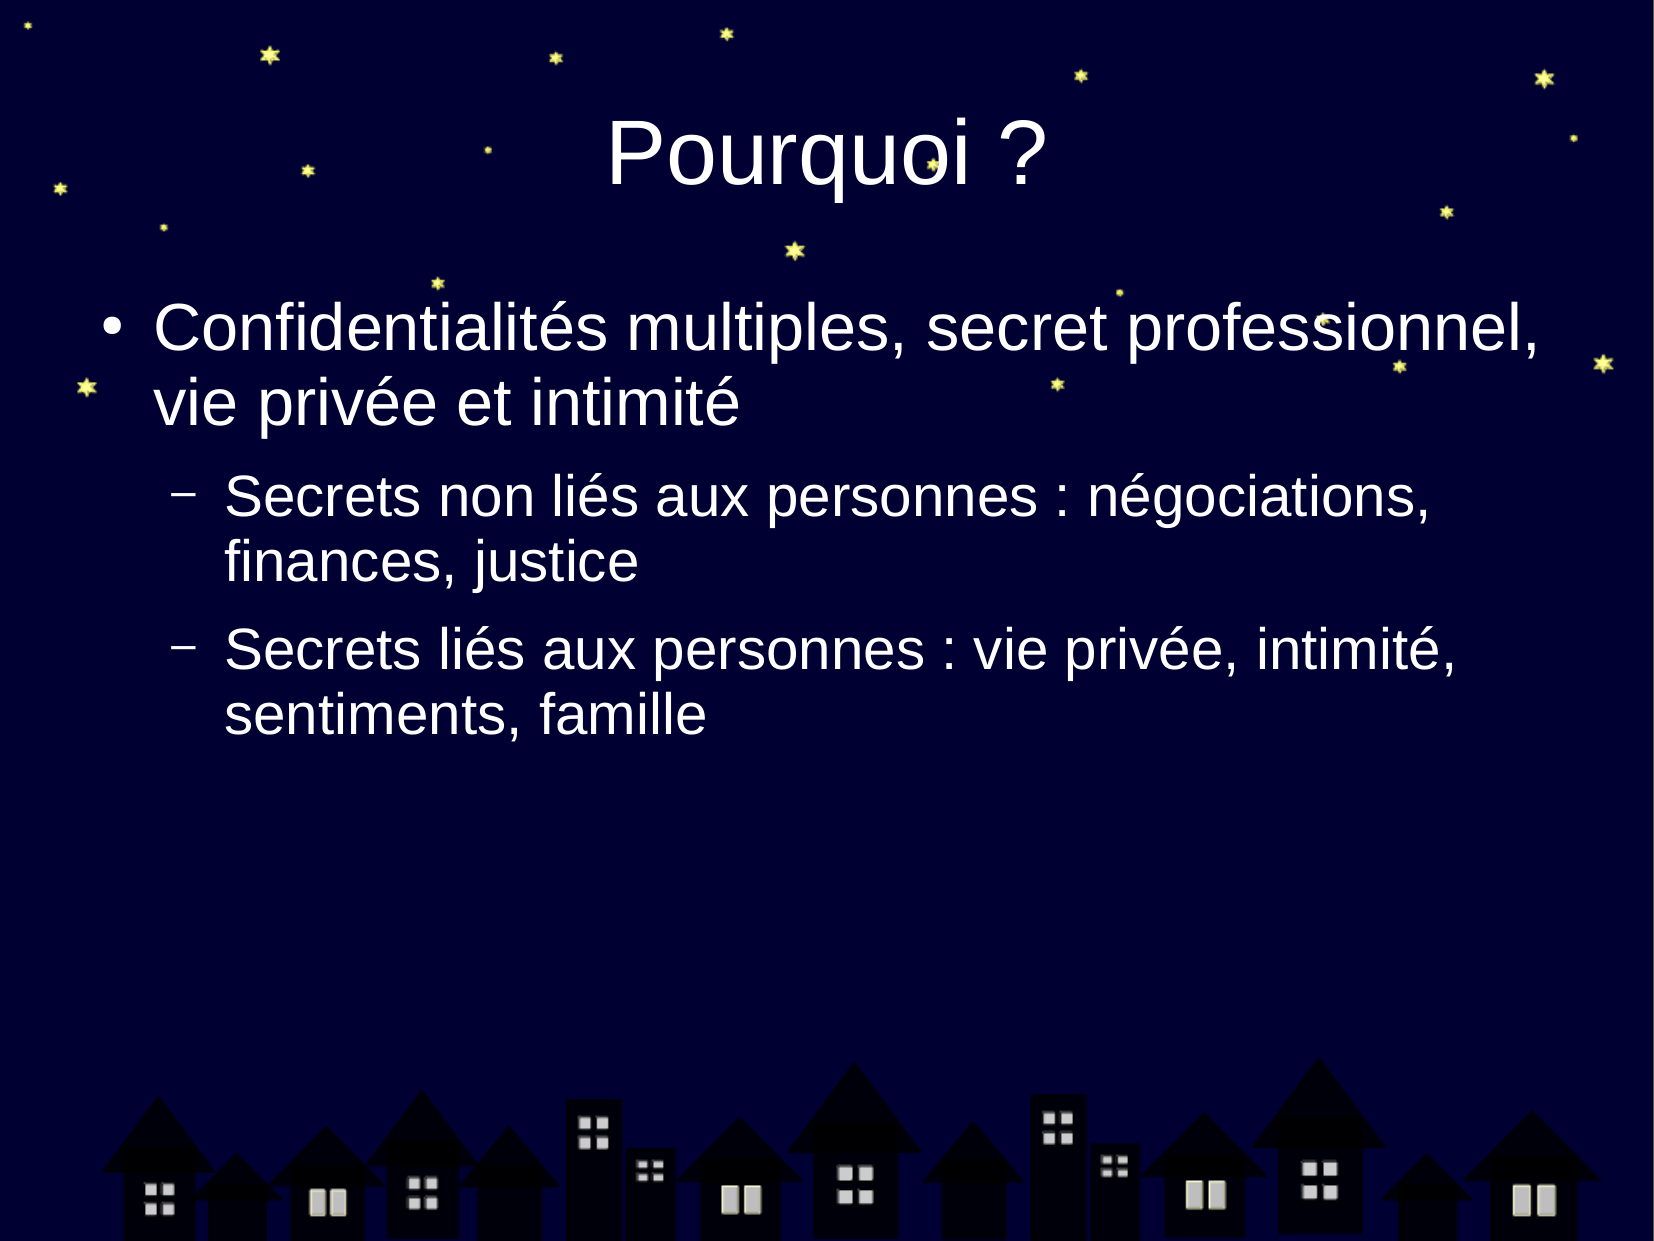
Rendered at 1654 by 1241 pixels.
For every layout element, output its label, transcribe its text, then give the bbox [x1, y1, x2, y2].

title Pourquoi ? [82, 49, 1571, 257]
list Confidentialités multiples, secret professionnel, vie privée et intimité Secrets non liés aux personnes : négociations, finances, justice Secrets liés aux personnes : vie privée, intimité, sentiments, famille [82, 290, 1571, 1010]
picture [0, 0, 1654, 1241]
